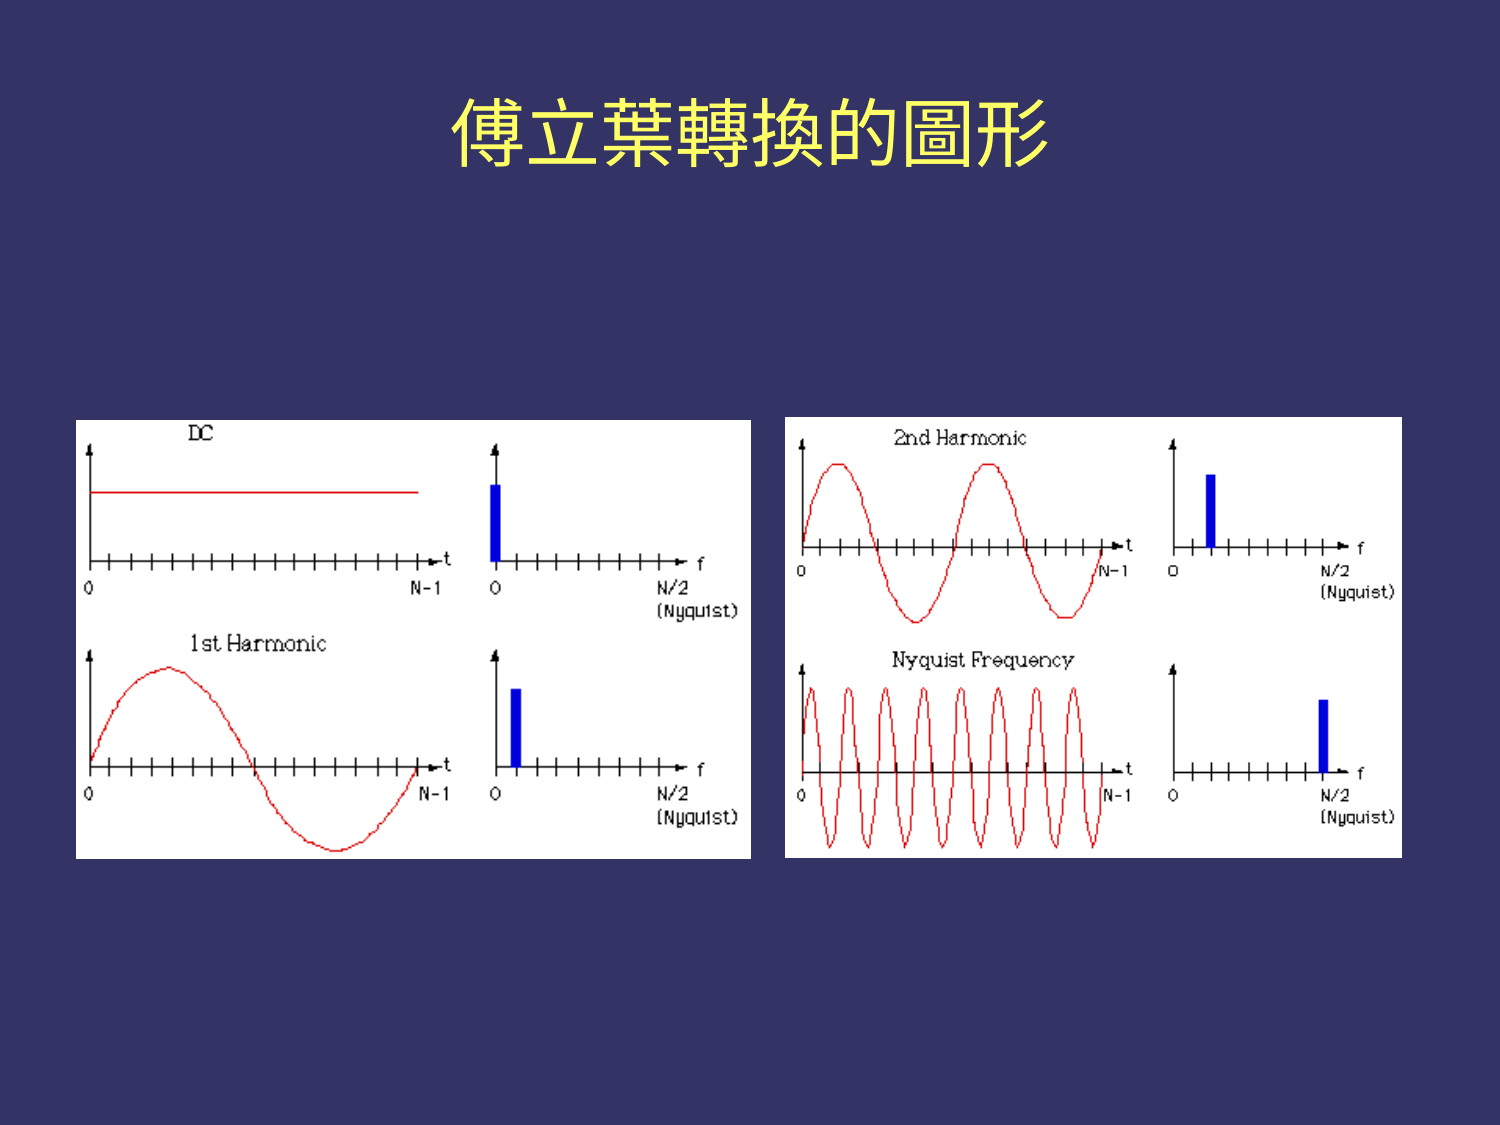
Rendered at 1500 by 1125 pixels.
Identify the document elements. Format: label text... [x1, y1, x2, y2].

chart [785, 417, 1402, 858]
chart [76, 420, 751, 859]
title 傅立葉轉換的圖形 [75, 37, 1426, 225]
